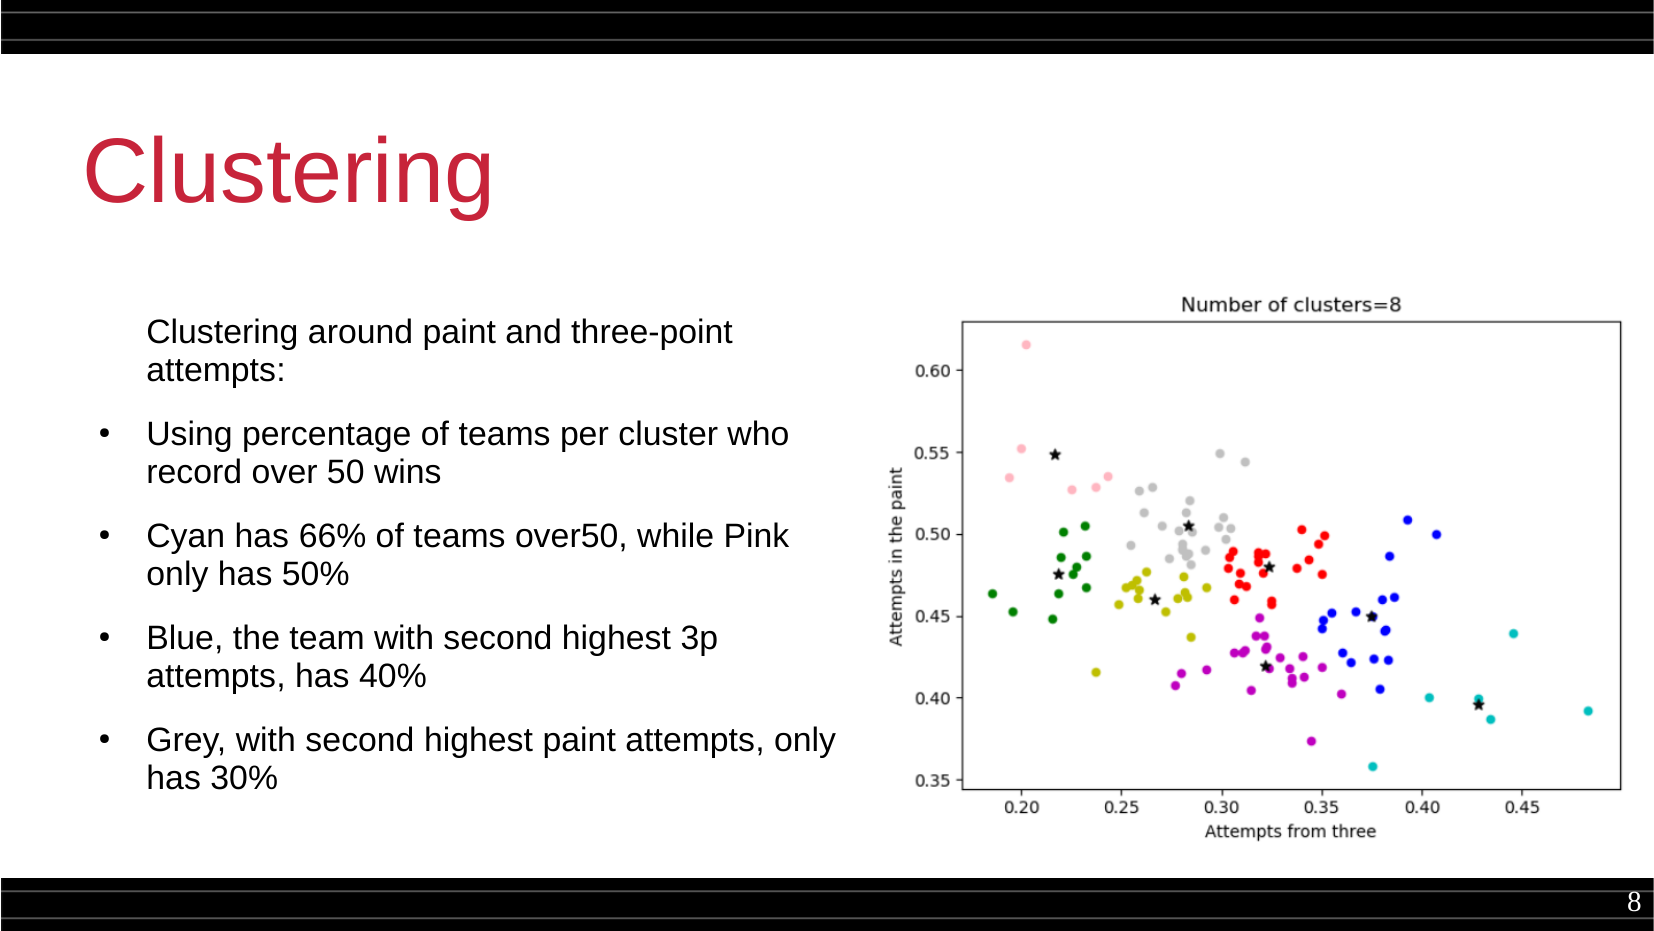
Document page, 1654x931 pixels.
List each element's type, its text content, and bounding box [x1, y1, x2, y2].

list Clustering around paint and three-point attempts: Using percentage of teams per cluster who record over 50 wins Cyan has 66% of teams over50, while Pink only has 50% Blue, the team with second highest 3p attempts, has 40% Grey, with second highest paint attempts, only has 30% [82, 312, 851, 799]
picture [1, 878, 1654, 931]
picture [1, 0, 1654, 54]
picture [874, 280, 1641, 857]
title Clustering [82, 92, 1571, 249]
